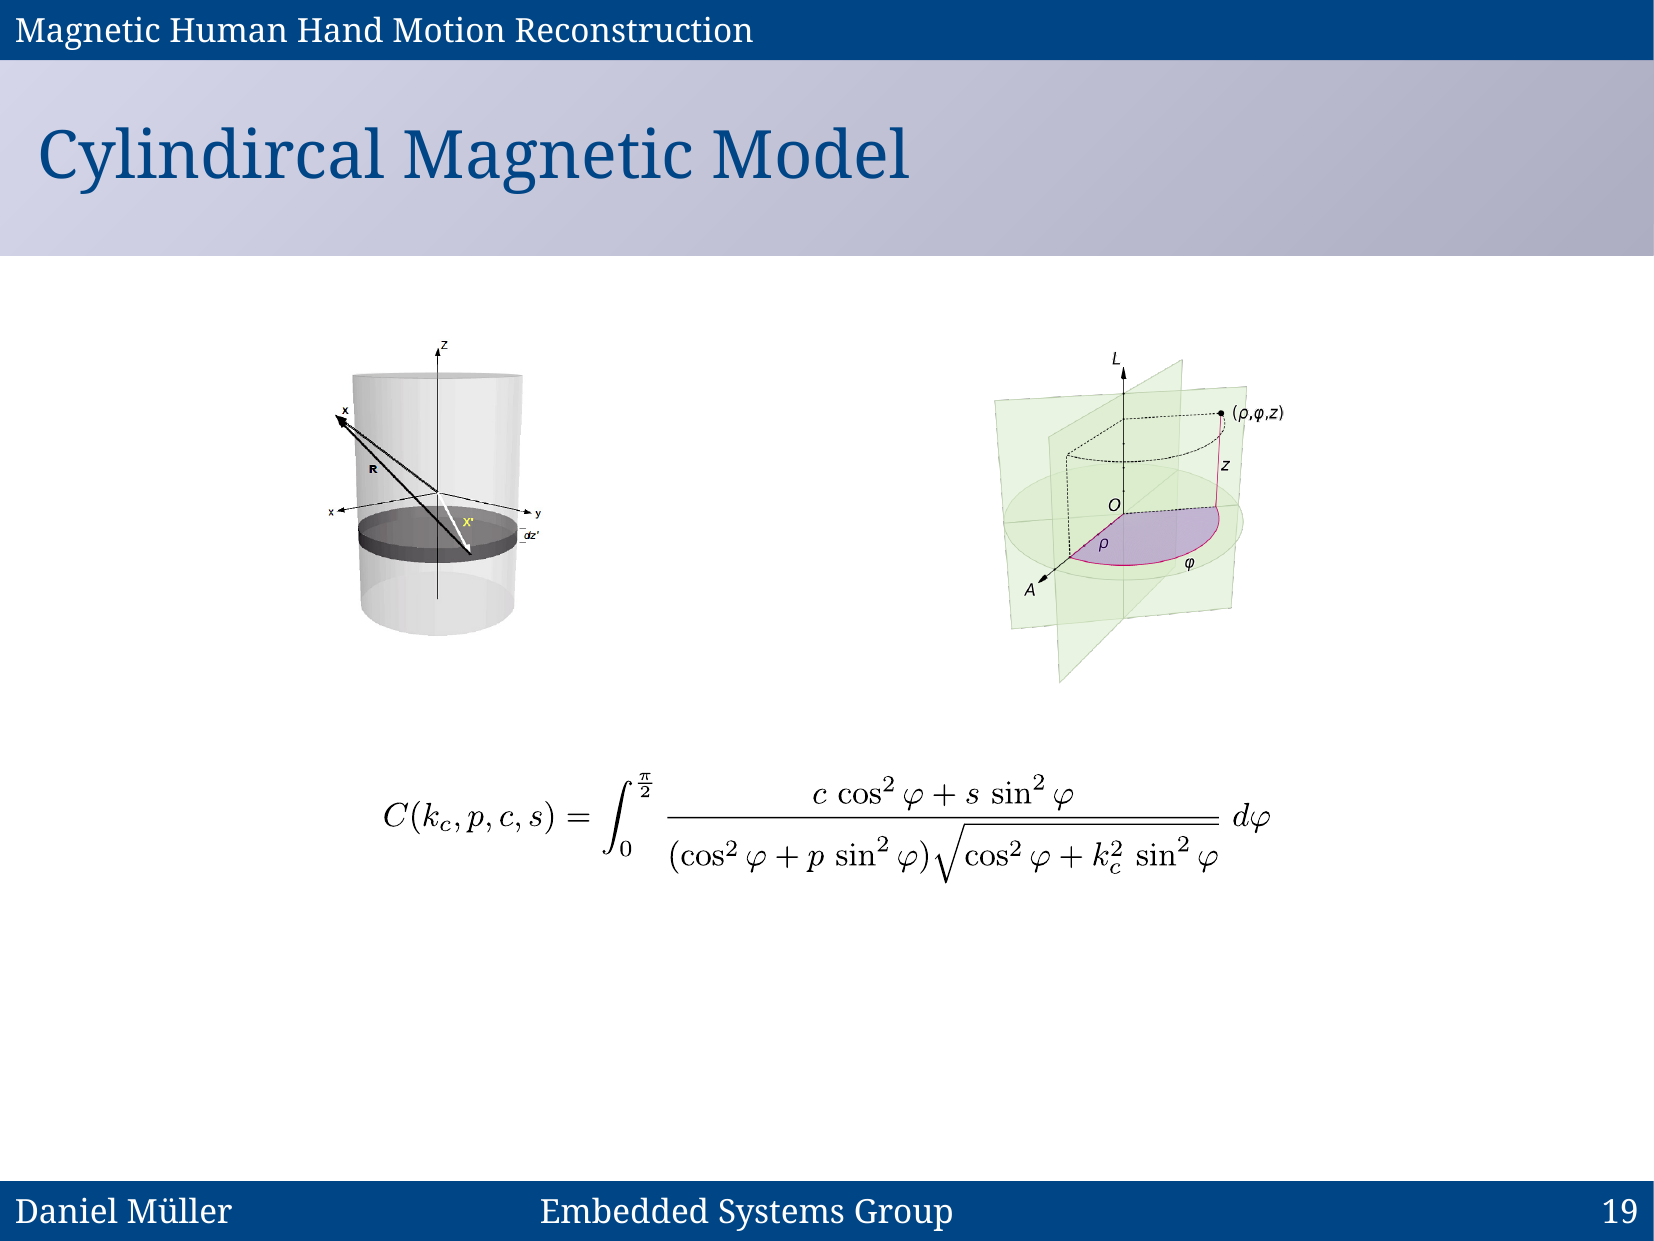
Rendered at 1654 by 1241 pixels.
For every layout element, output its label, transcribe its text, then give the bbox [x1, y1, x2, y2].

picture [951, 342, 1285, 685]
text_box [382, 772, 1272, 884]
title Cylindircal Magnetic Model [37, 47, 1411, 256]
picture [323, 333, 551, 642]
